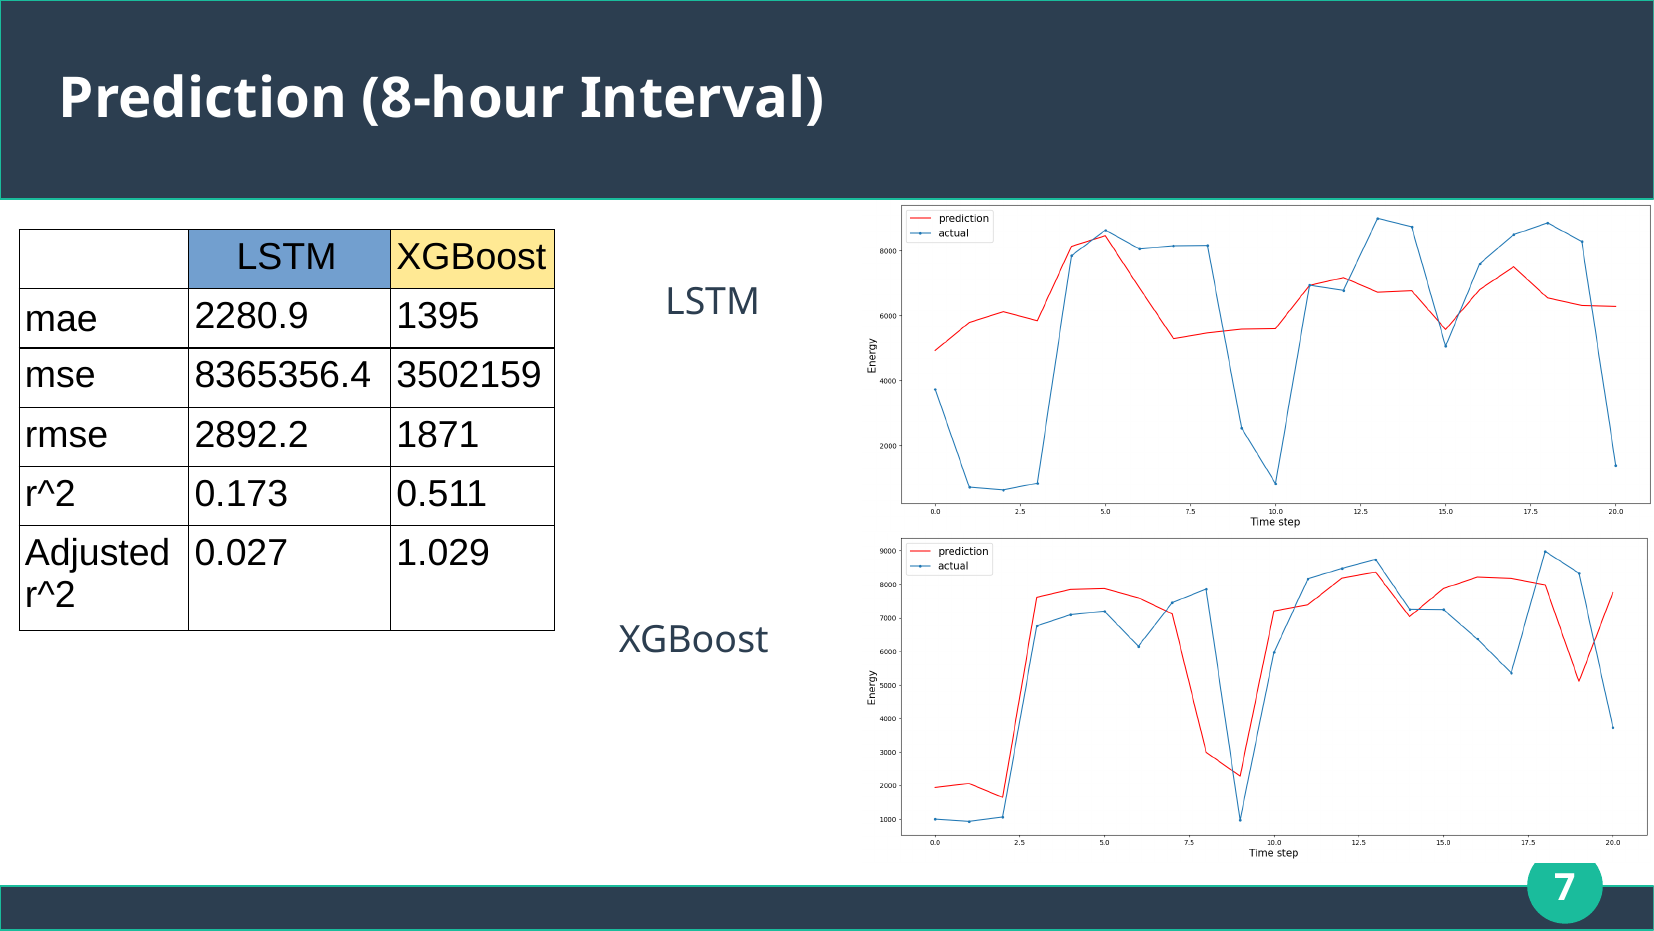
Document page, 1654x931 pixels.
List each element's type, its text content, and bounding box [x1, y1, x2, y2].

table_cell Adjusted r^2 [20, 526, 188, 630]
picture [862, 200, 1654, 532]
table_header [20, 230, 188, 288]
table_cell rmse [20, 408, 188, 466]
table_cell 0.173 [189, 467, 390, 525]
text_box XGBoost [600, 579, 788, 696]
table_cell mse [20, 349, 188, 407]
table_cell 1395 [391, 289, 554, 347]
table_cell 1.029 [391, 526, 554, 630]
table_cell 0.027 [189, 526, 390, 630]
picture [862, 533, 1651, 863]
table_header LSTM [189, 230, 390, 288]
table_cell 3502159 [391, 349, 554, 407]
table_cell 1871 [391, 408, 554, 466]
table_cell 0.511 [391, 467, 554, 525]
table_cell 8365356.4 [189, 349, 390, 407]
table_cell mae [20, 289, 188, 347]
table_cell r^2 [20, 467, 188, 525]
table_cell 2280.9 [189, 289, 390, 347]
text_box LSTM [637, 262, 788, 338]
title Prediction (8-hour Interval) [59, 37, 1595, 155]
table_header XGBoost [391, 230, 554, 288]
table_cell 2892.2 [189, 408, 390, 466]
